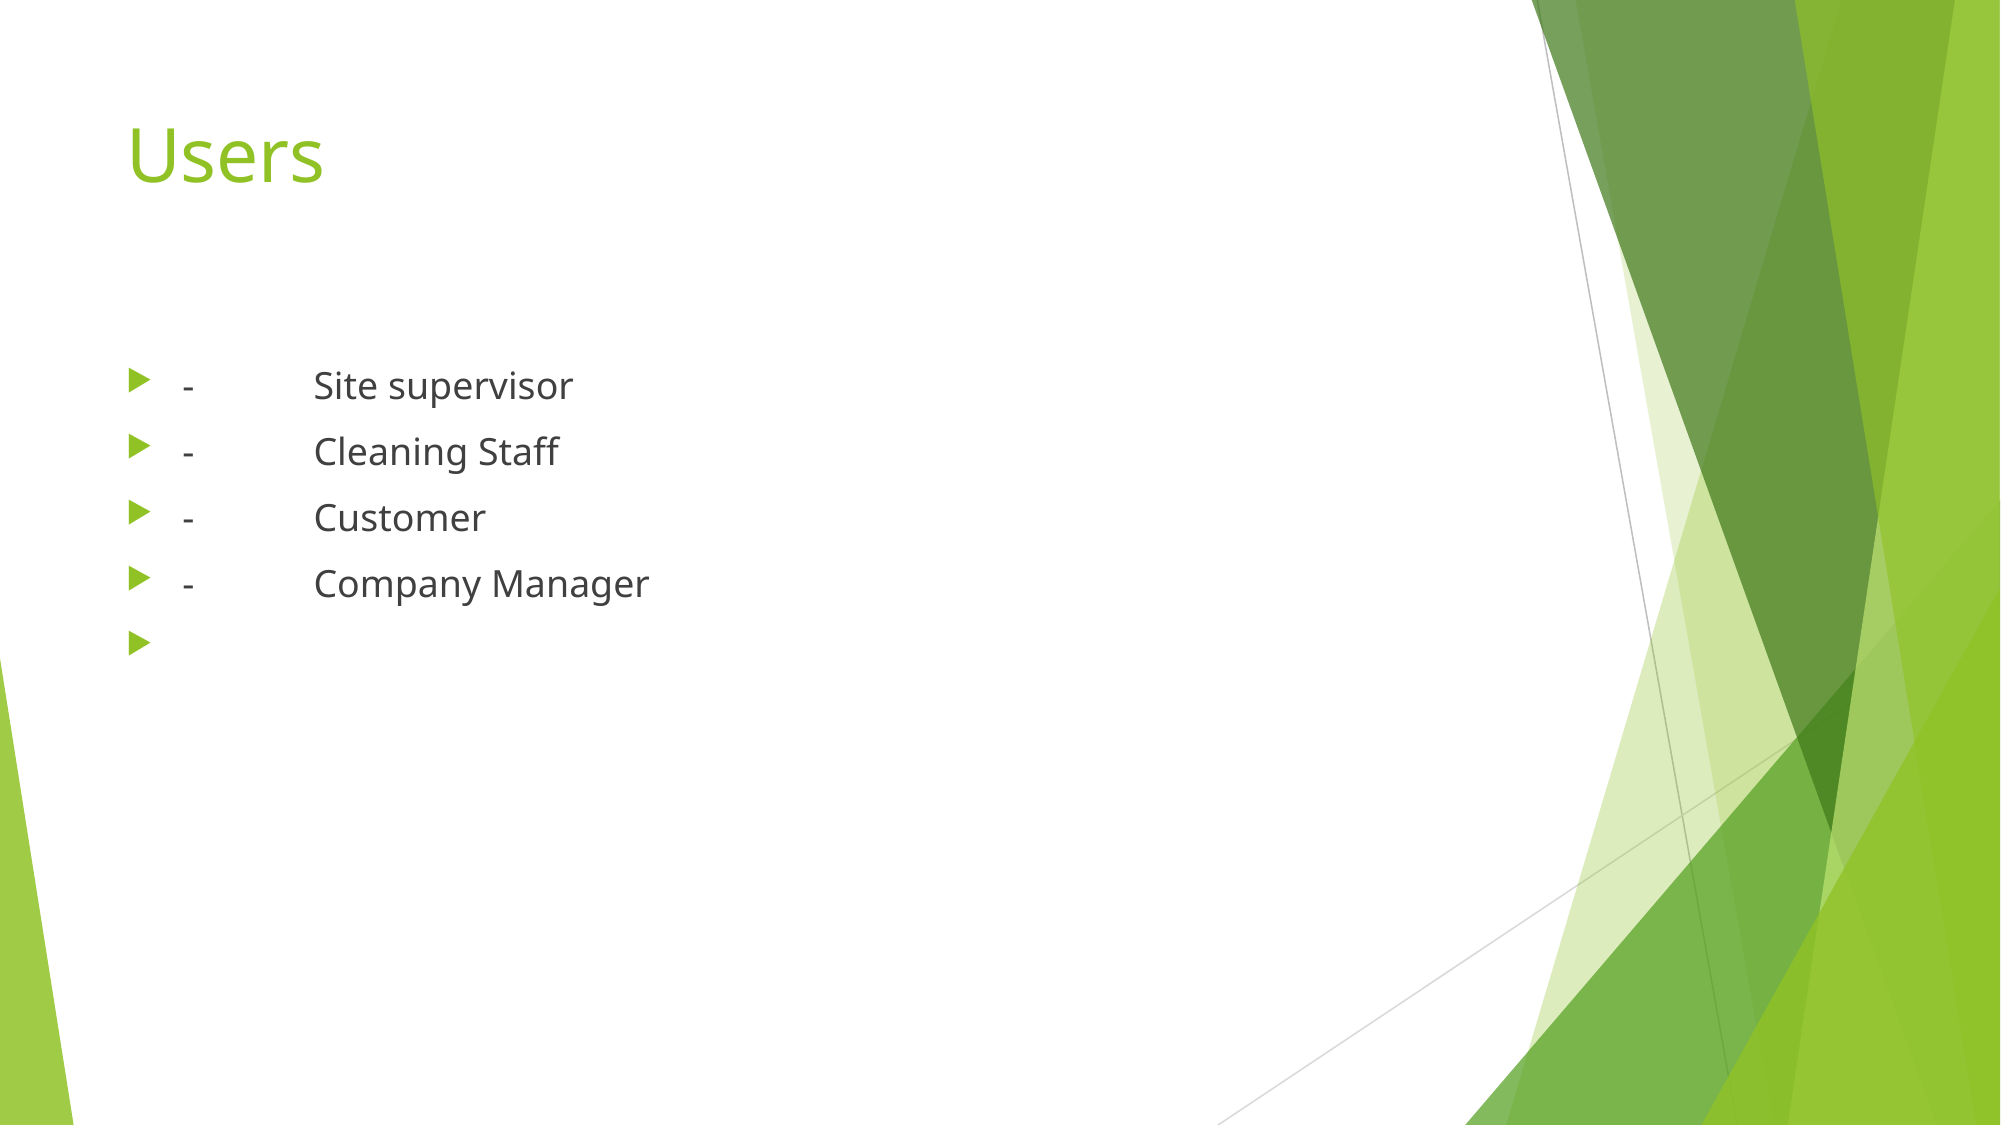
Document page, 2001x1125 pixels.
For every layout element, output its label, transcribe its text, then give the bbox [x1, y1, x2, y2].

list - Site supervisor - Cleaning Staff - Customer - Company Manager [111, 354, 1522, 992]
title Users [111, 99, 1522, 317]
